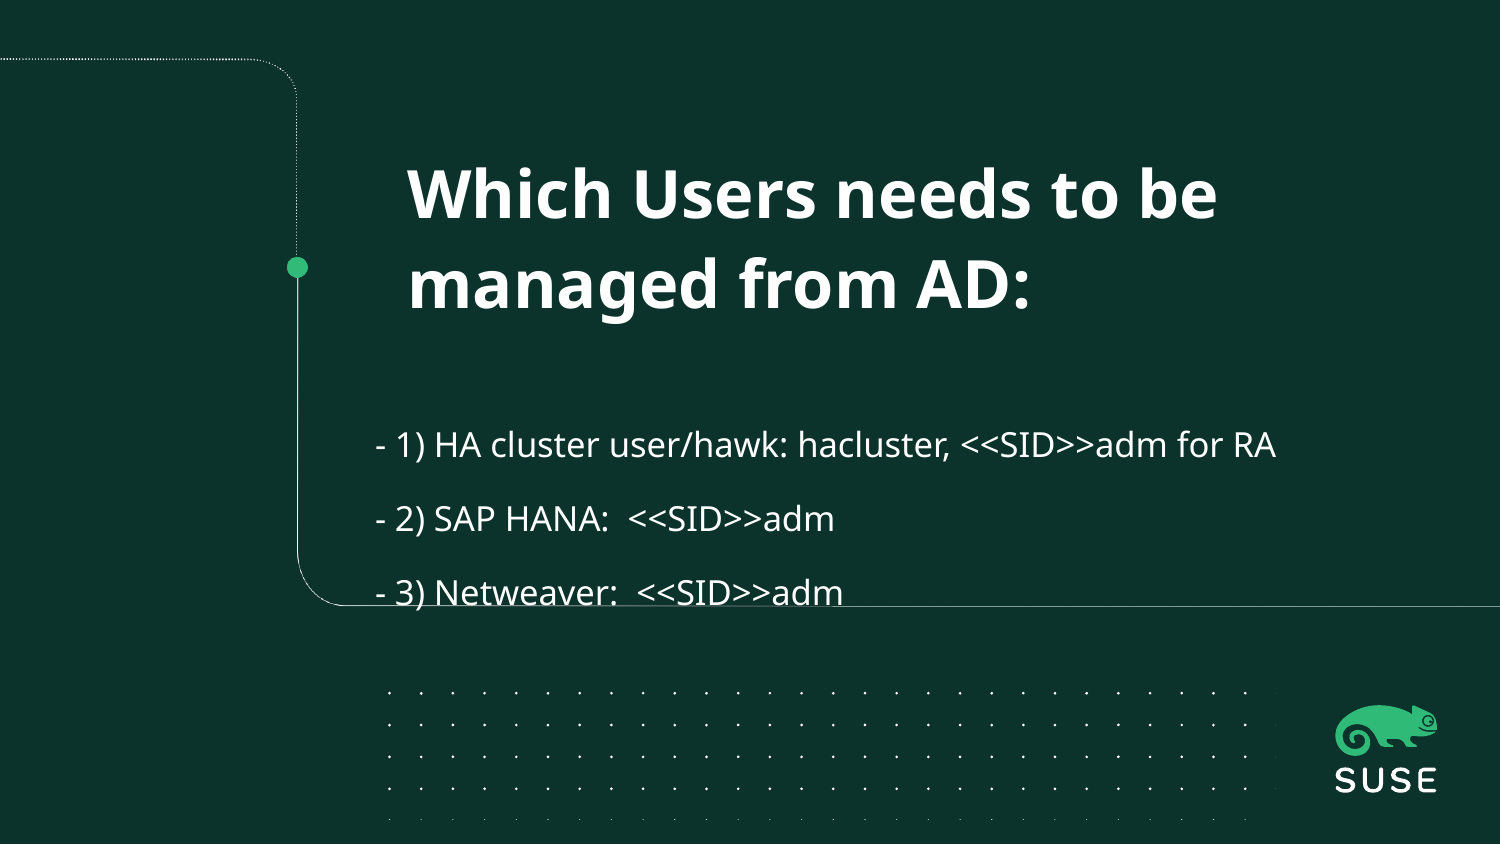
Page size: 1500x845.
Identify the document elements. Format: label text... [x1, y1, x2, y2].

list - 1) HA cluster user/hawk: hacluster, <<SID>>adm for RA - 2) SAP HANA: <<SID>>adm - 3) Netweaver: <<SID>>adm [375, 420, 1279, 627]
picture [0, 58, 1500, 607]
title Which Users needs to be managed from AD: [407, 165, 1312, 401]
